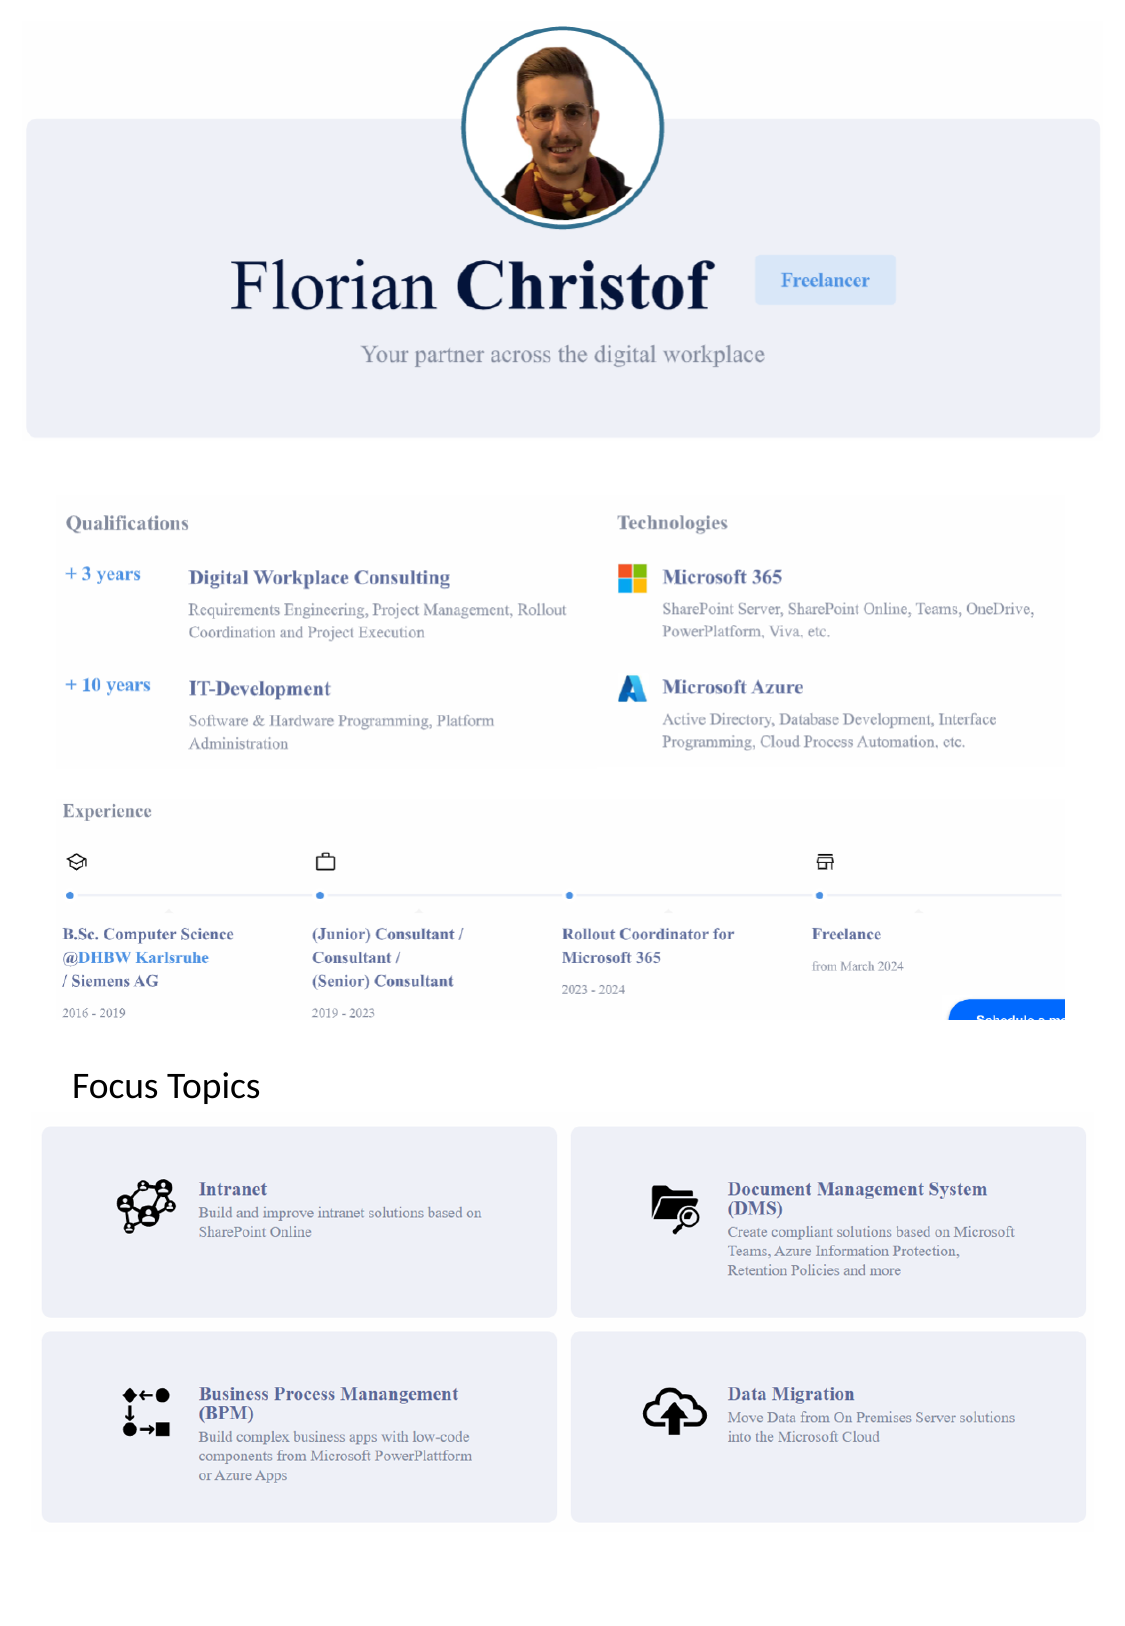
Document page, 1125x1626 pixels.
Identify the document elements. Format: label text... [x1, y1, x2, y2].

picture [22, 21, 1103, 441]
picture [56, 799, 1065, 1020]
text_box Focus Topics [56, 1053, 295, 1114]
picture [31, 1112, 1094, 1532]
picture [56, 495, 1065, 769]
